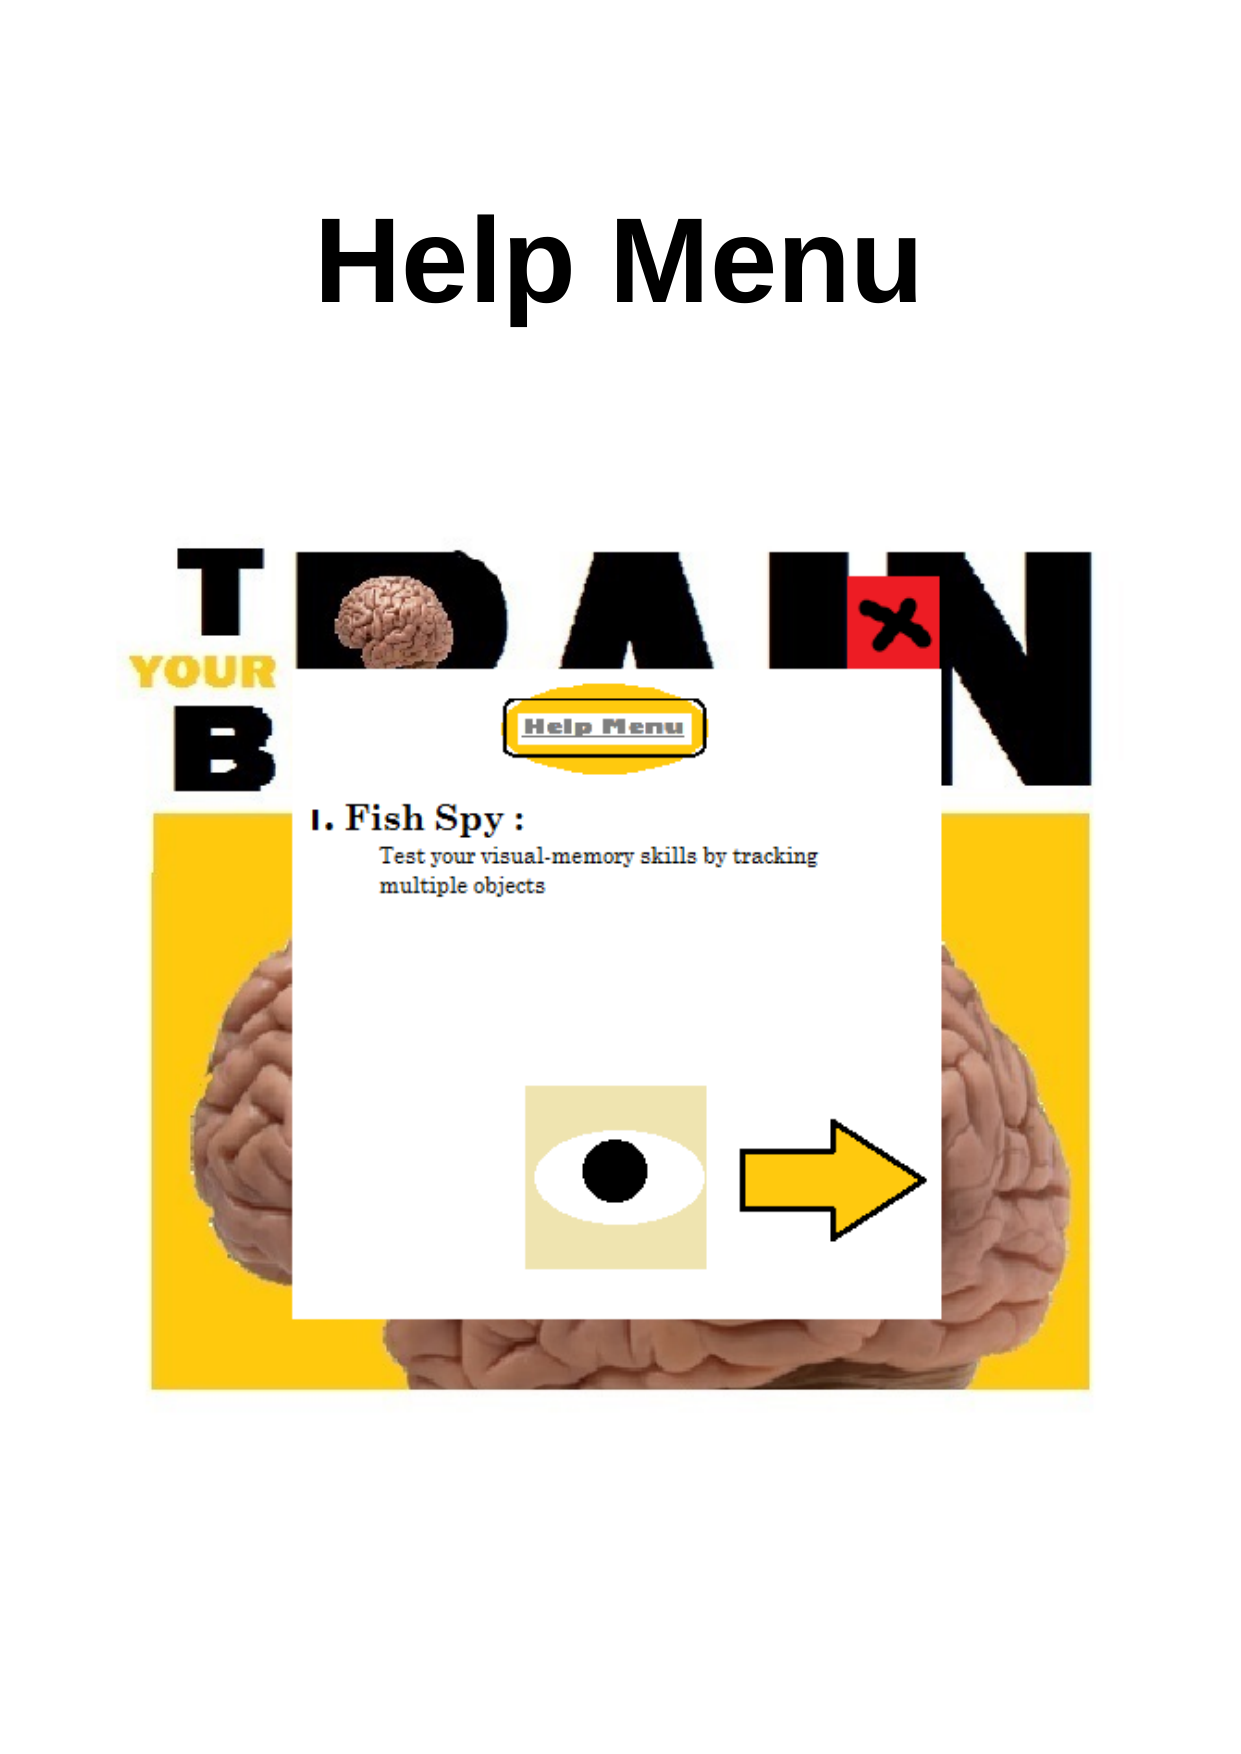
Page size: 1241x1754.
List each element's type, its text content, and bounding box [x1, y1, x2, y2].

picture [115, 534, 1125, 1429]
title Help Menu [115, 124, 1125, 398]
